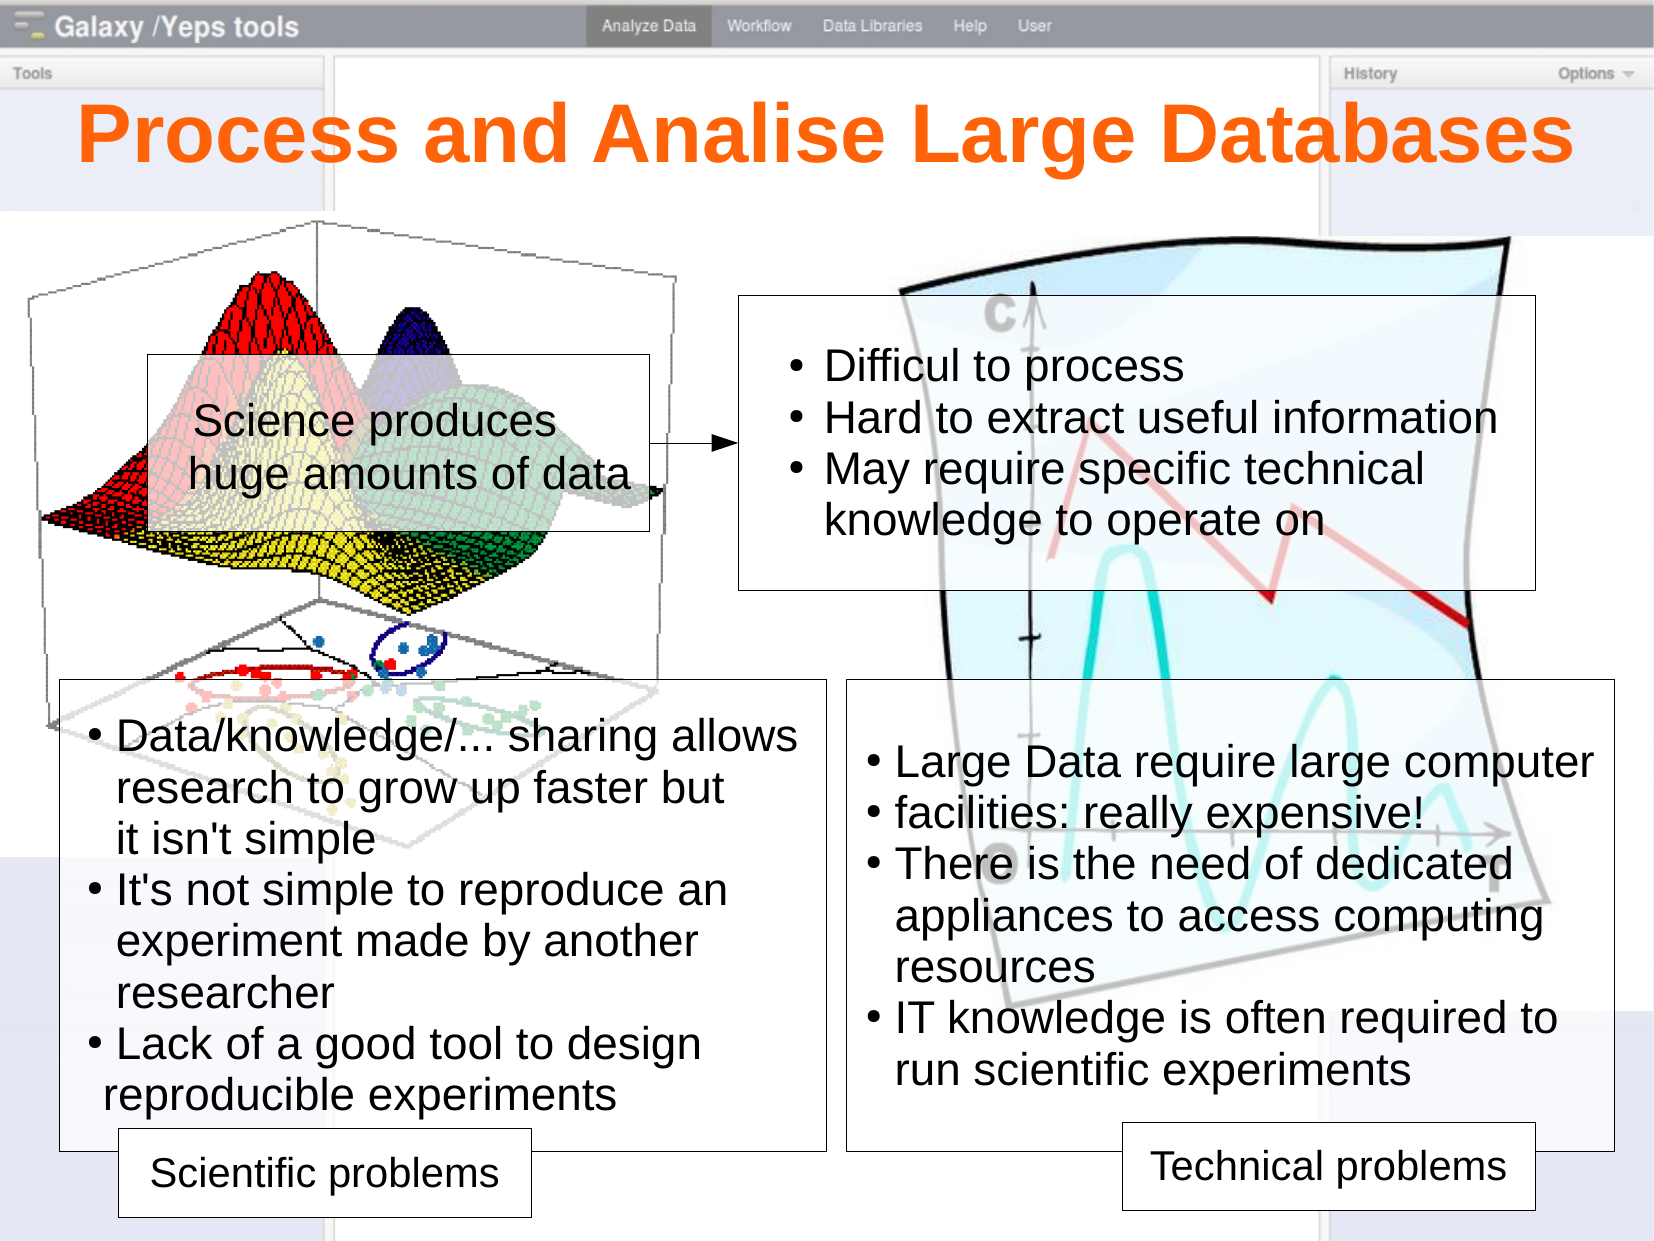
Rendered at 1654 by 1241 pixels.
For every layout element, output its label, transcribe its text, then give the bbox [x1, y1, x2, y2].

text_box Scientific problems [118, 1128, 532, 1218]
text_box Difficul to process Hard to extract useful information May require specific technical knowledge to operate on [738, 295, 1536, 591]
text_box Technical problems [1122, 1122, 1536, 1211]
text_box Data/knowledge/... sharing allows research to grow up faster but it isn't simple It's not simple to reproduce an experiment made by another researcher Lack of a good tool to design reproducible experiments [59, 679, 827, 1152]
text_box Science produces huge amounts of data [147, 354, 650, 532]
title Process and Analise Large Databases [0, 75, 1654, 194]
picture [0, 194, 1654, 1241]
text_box Large Data require large computer facilities: really expensive! There is the need of dedicated appliances to access computing resources IT knowledge is often required to run scientific experiments [846, 679, 1615, 1152]
picture [0, 0, 1654, 75]
